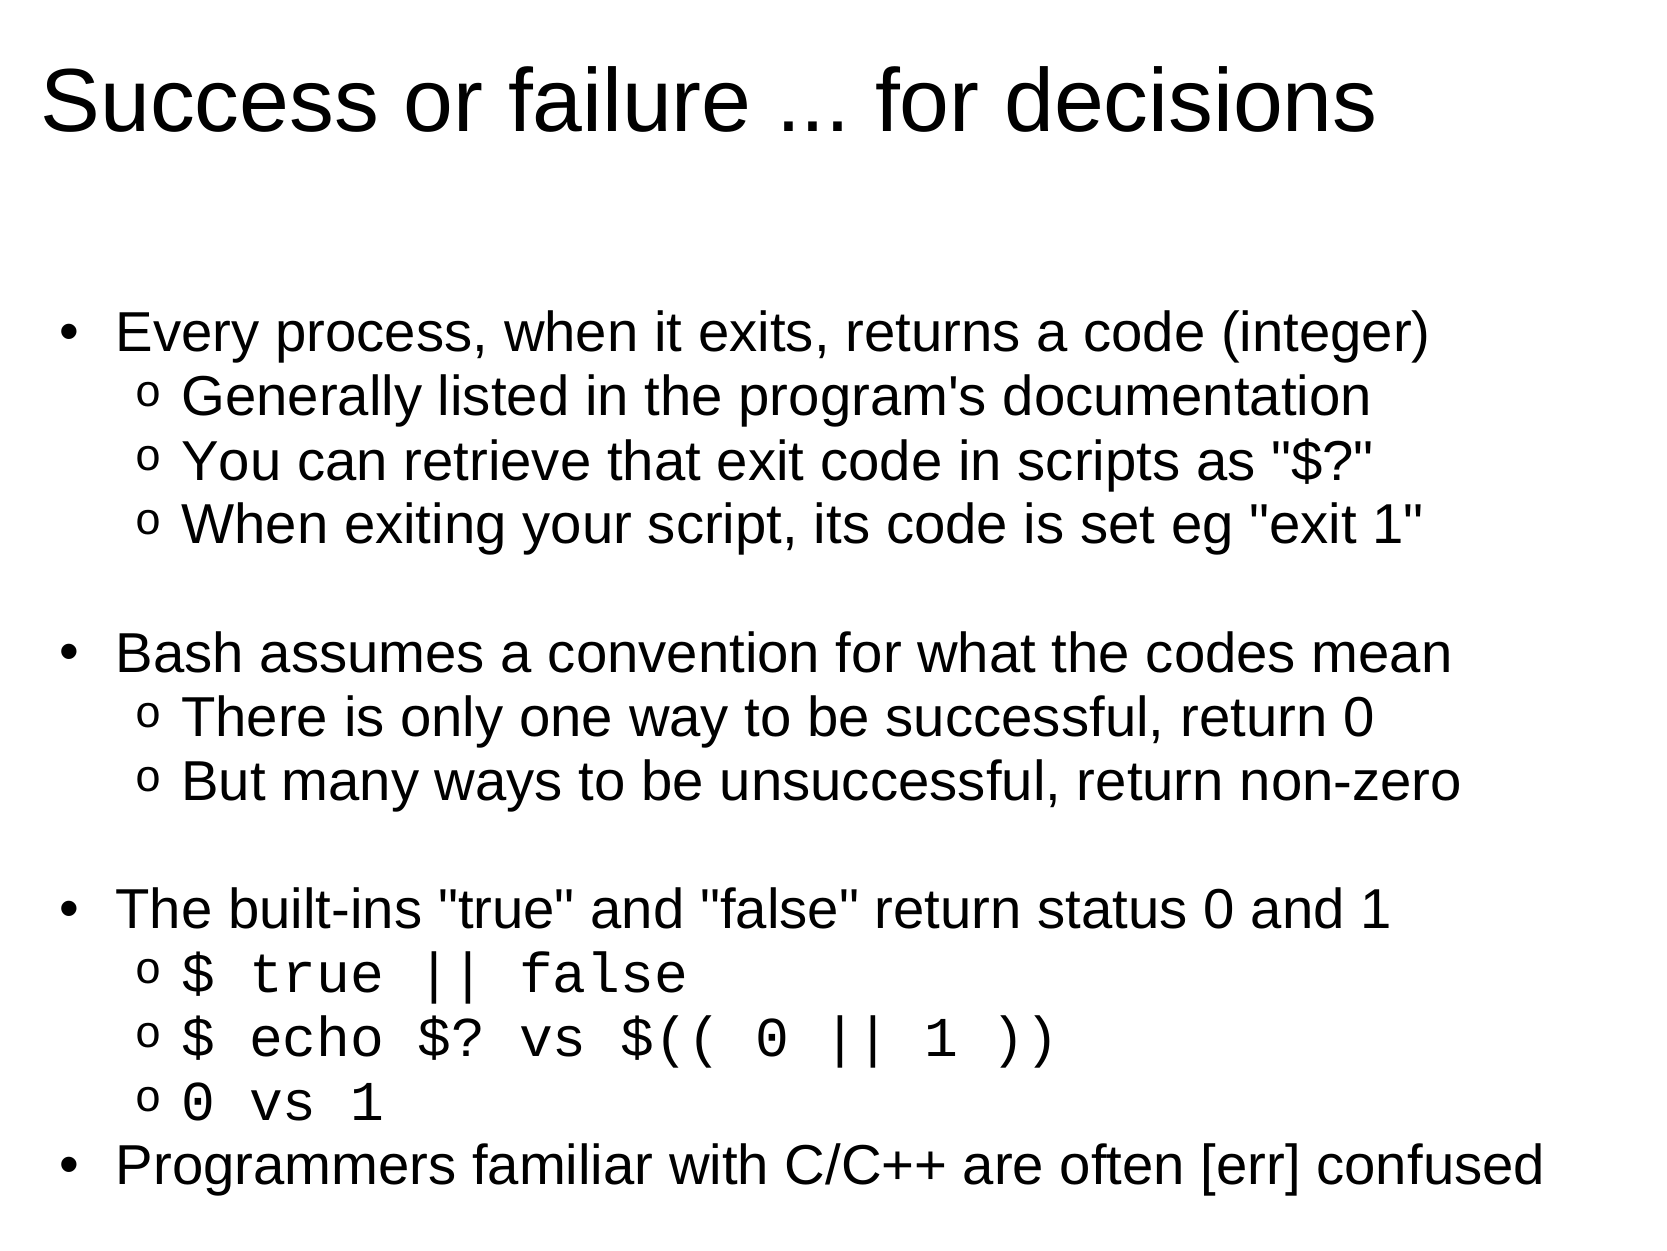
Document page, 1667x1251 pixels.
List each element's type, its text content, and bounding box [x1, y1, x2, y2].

title Success or failure ... for decisions [40, 50, 1626, 207]
list Every process, when it exits, returns a code (integer) Generally listed in the program's documentation You can retrieve that exit code in scripts as "$?" When exiting your script, its code is set eg "exit 1" Bash assumes a convention for what the codes mean There is only one way to be successful, return 0 But many ways to be unsuccessful, return non-zero The built-ins "true" and "false" return status 0 and 1 $ true || false $ echo $? vs $(( 0 || 1 )) 0 vs 1 Programmers familiar with C/C++ are often [err] confused [40, 300, 1626, 1238]
